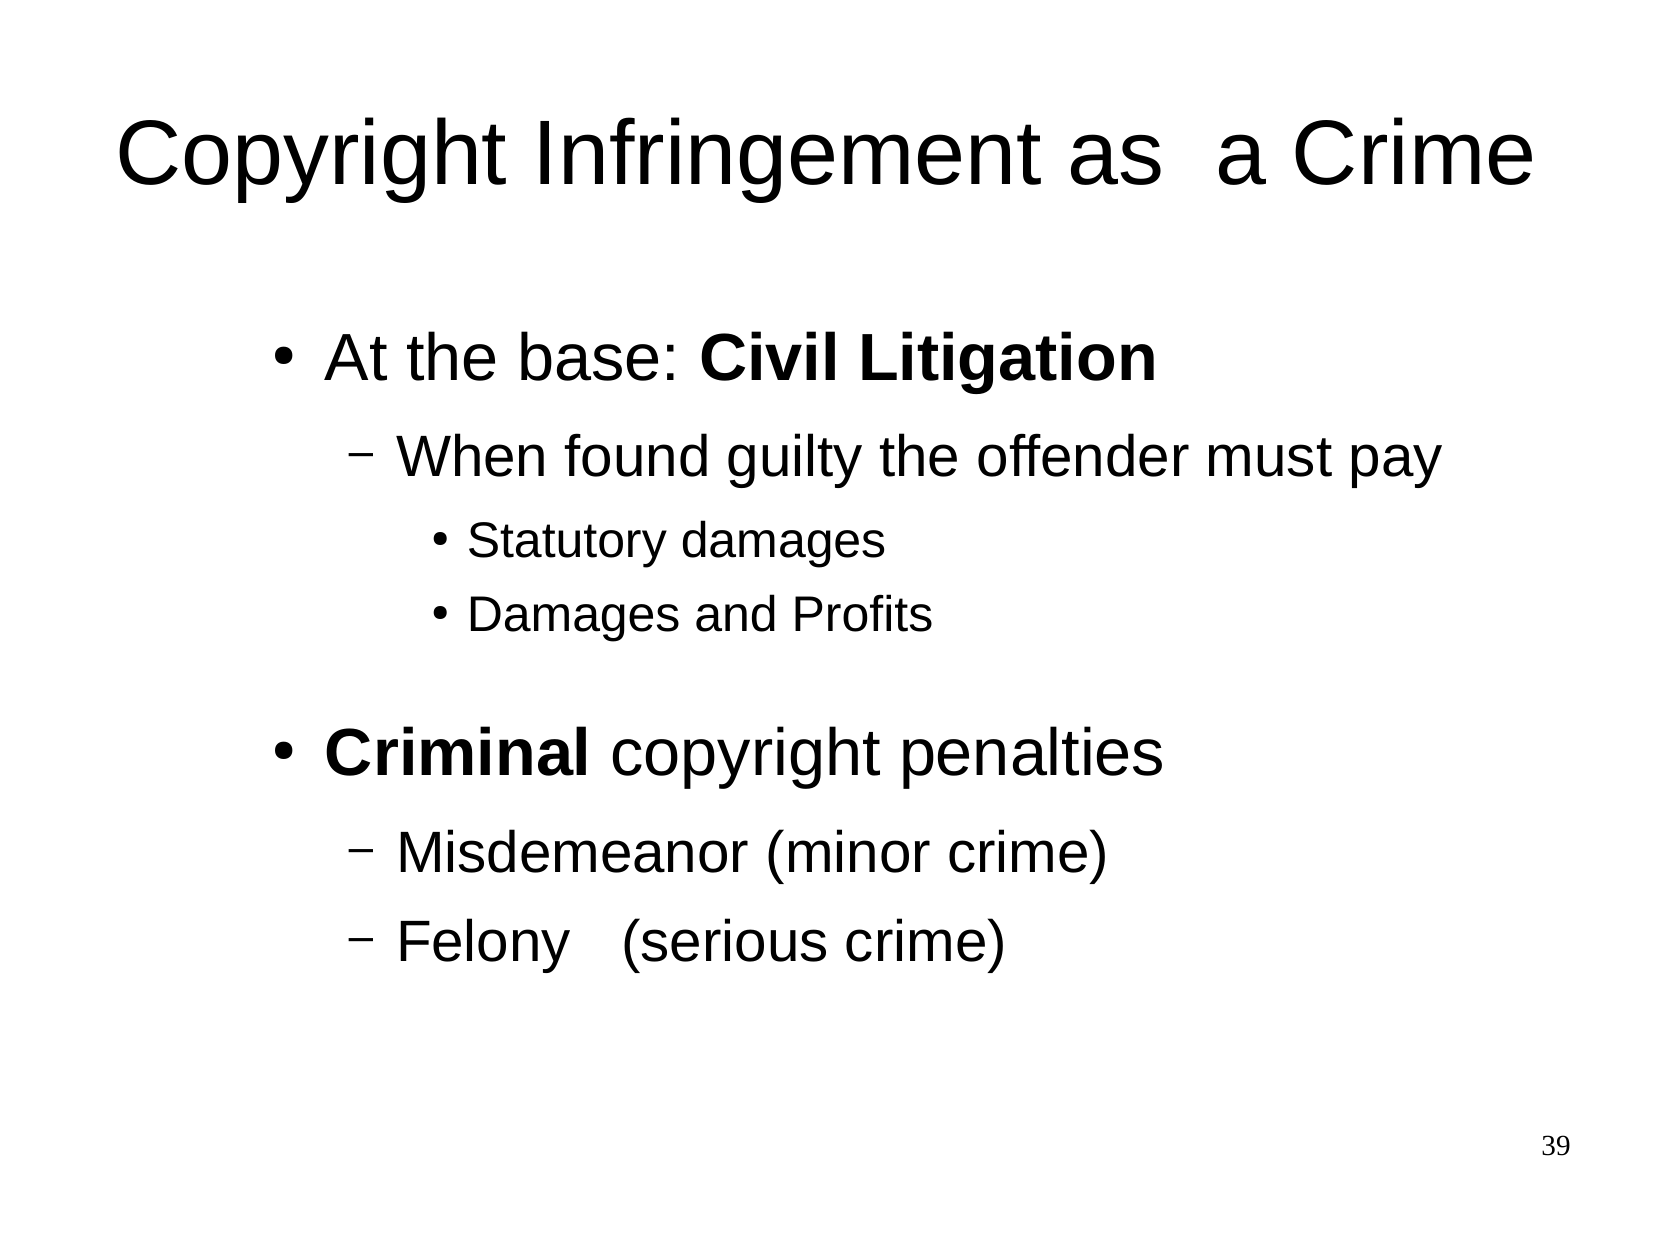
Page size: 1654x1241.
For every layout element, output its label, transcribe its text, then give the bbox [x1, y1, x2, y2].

list At the base: Civil Litigation When found guilty the offender must pay Statutory damages Damages and Profits Criminal copyright penalties Misdemeanor (minor crime) Felony (serious crime) [254, 319, 1492, 1043]
title Copyright Infringement as a Crime [82, 49, 1571, 257]
